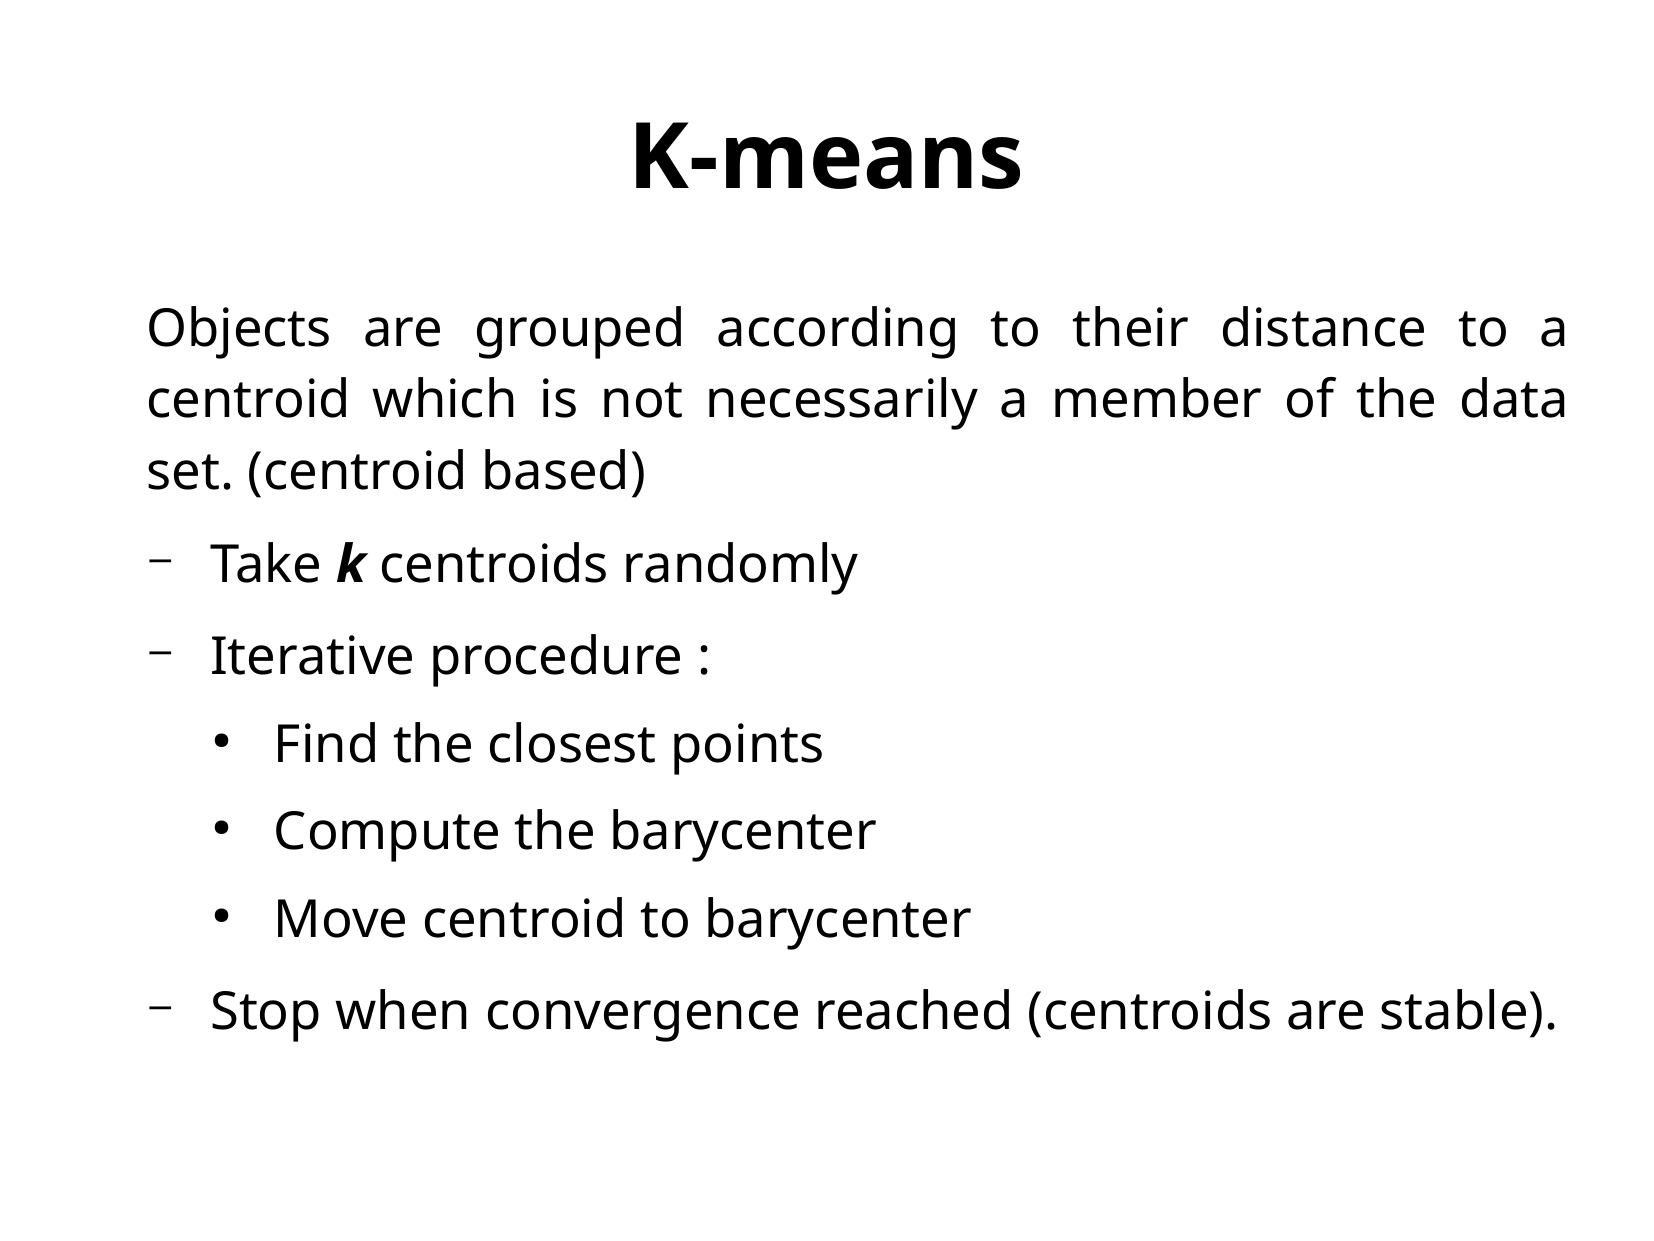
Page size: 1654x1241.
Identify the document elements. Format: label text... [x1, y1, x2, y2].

title K-means [82, 49, 1571, 257]
list Objects are grouped according to their distance to a centroid which is not necessarily a member of the data set. (centroid based) Take k centroids randomly Iterative procedure : Find the closest points Compute the barycenter Move centroid to barycenter Stop when convergence reached (centroids are stable). [82, 290, 1571, 1126]
